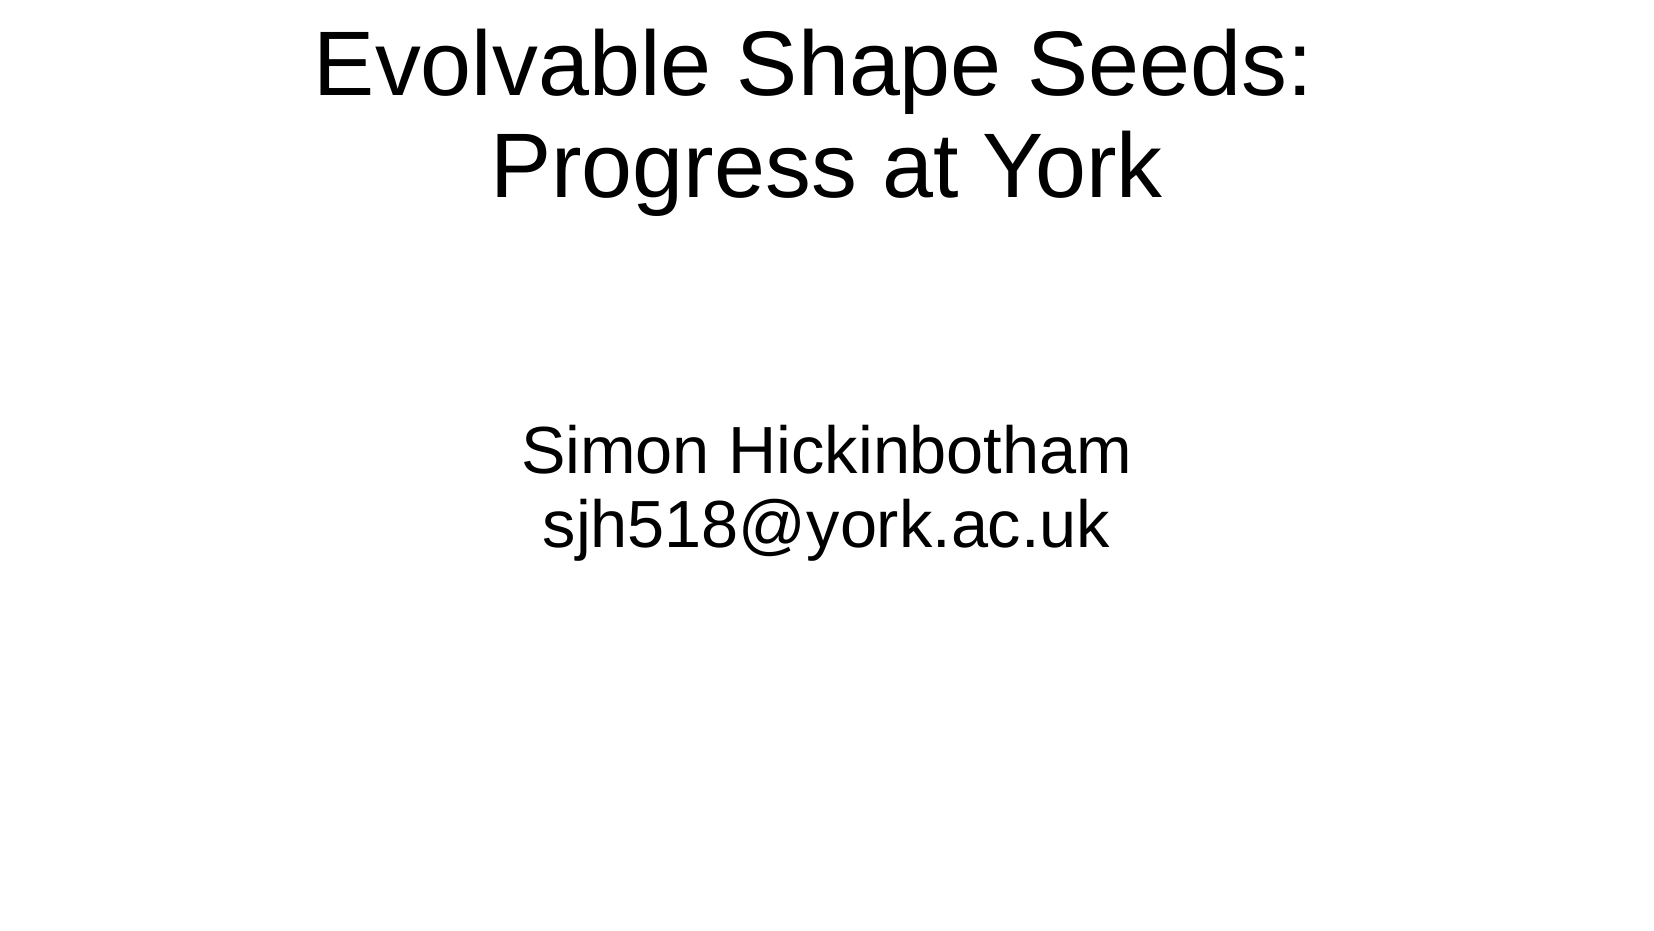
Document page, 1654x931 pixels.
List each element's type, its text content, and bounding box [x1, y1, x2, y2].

subtitle Simon Hickinbotham sjh518@york.ac.uk [82, 217, 1571, 758]
title Evolvable Shape Seeds: Progress at York [82, 12, 1571, 217]
